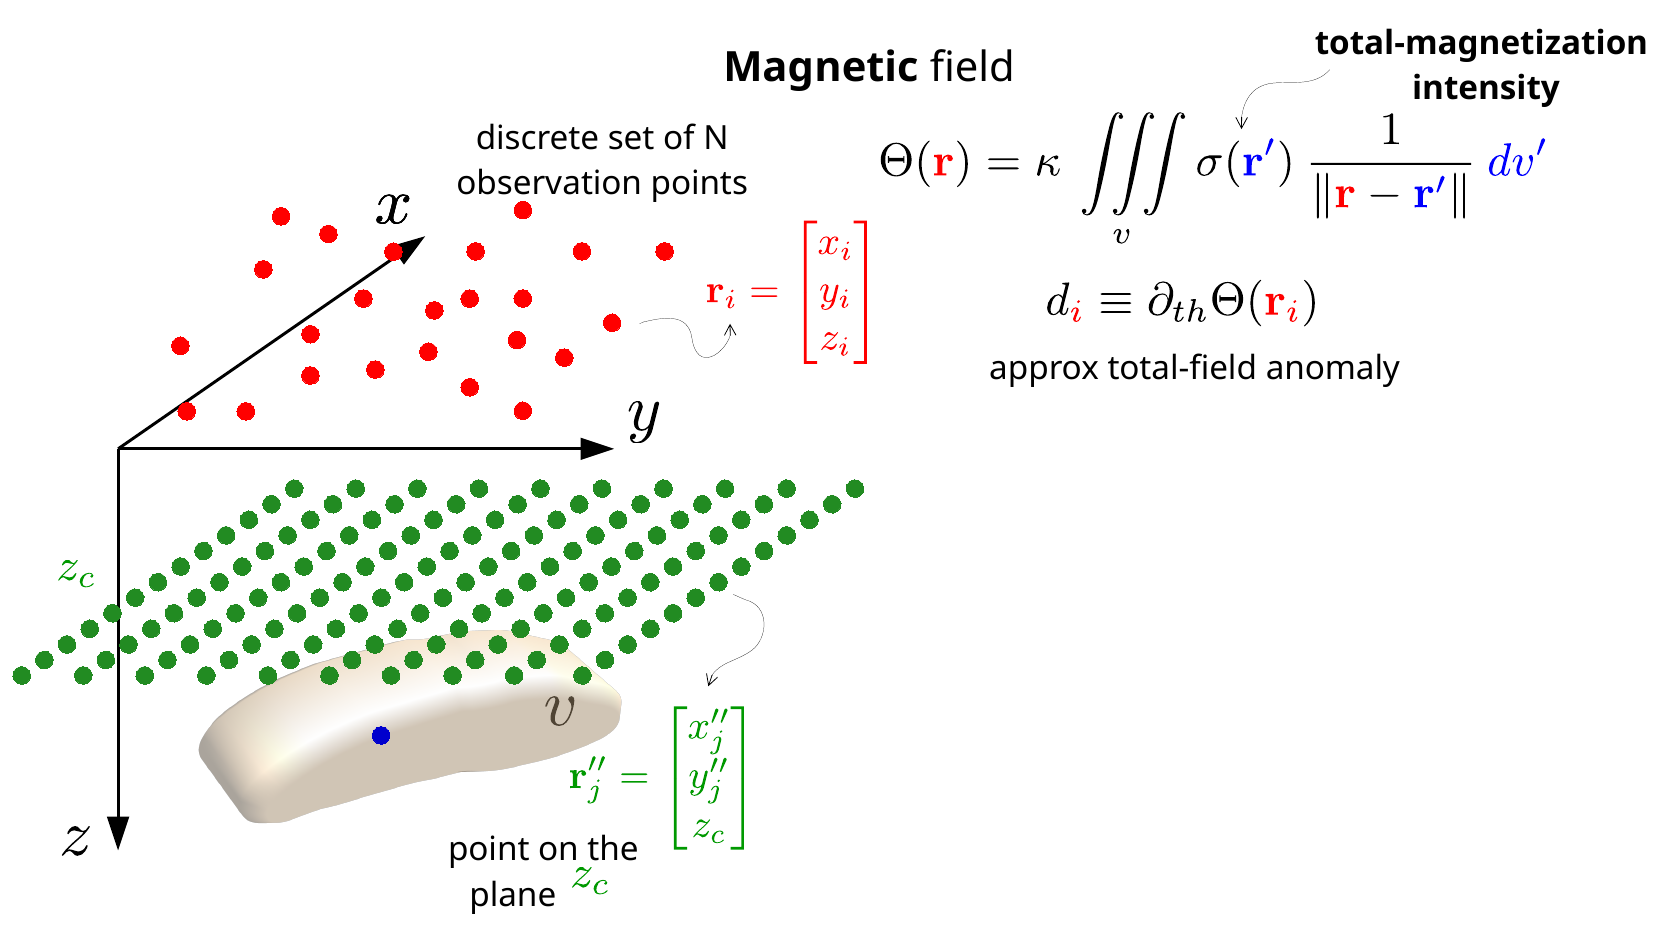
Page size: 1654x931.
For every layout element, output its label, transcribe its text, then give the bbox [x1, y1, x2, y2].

picture [704, 112, 1547, 366]
text_box [456, 573, 475, 592]
text_box [709, 526, 728, 545]
text_box [686, 542, 705, 560]
text_box [602, 557, 621, 576]
text_box [596, 651, 614, 669]
text_box [555, 348, 574, 367]
text_box [655, 242, 674, 261]
text_box [242, 635, 261, 654]
text_box [103, 604, 122, 623]
text_box [35, 651, 54, 669]
text_box [384, 242, 403, 261]
text_box [417, 557, 436, 576]
text_box [74, 666, 93, 685]
text_box [327, 619, 345, 638]
text_box [278, 526, 297, 545]
text_box [404, 651, 423, 669]
text_box [135, 666, 154, 685]
text_box [210, 573, 229, 592]
text_box [317, 542, 336, 560]
text_box [181, 635, 199, 654]
text_box [254, 260, 273, 279]
text_box [513, 289, 532, 308]
text_box [479, 557, 498, 576]
text_box [846, 479, 864, 498]
text_box [648, 526, 666, 545]
text_box [343, 651, 361, 669]
text_box [755, 542, 773, 560]
text_box [550, 635, 569, 654]
text_box [12, 666, 31, 685]
picture [626, 401, 662, 443]
text_box [142, 619, 161, 638]
text_box [365, 635, 384, 654]
text_box [514, 201, 532, 219]
text_box approx total-field anomaly [974, 336, 1396, 388]
text_box [466, 651, 485, 669]
picture [56, 560, 95, 588]
text_box [693, 495, 712, 514]
text_box [434, 588, 452, 607]
text_box [508, 331, 526, 349]
text_box [301, 510, 320, 529]
text_box [502, 542, 520, 560]
text_box [408, 479, 427, 498]
text_box [126, 588, 145, 607]
text_box [511, 619, 530, 638]
text_box [354, 289, 373, 308]
text_box [547, 510, 566, 529]
text_box [226, 604, 245, 623]
text_box [233, 557, 252, 576]
text_box [823, 495, 842, 514]
text_box [256, 542, 274, 560]
text_box [732, 557, 751, 576]
text_box [419, 342, 438, 361]
text_box [447, 495, 466, 514]
text_box [425, 301, 444, 320]
text_box [631, 495, 650, 514]
text_box [470, 479, 488, 498]
text_box [259, 666, 277, 685]
text_box [319, 225, 338, 243]
text_box [570, 495, 589, 514]
text_box [80, 619, 99, 638]
text_box [149, 573, 167, 592]
text_box [165, 604, 183, 623]
picture [59, 826, 93, 856]
text_box [664, 604, 682, 623]
text_box [97, 651, 115, 669]
text_box [346, 479, 365, 498]
text_box [609, 510, 627, 529]
text_box [171, 557, 190, 576]
text_box [732, 510, 751, 529]
text_box [304, 635, 323, 654]
text_box [385, 495, 404, 514]
text_box [618, 635, 637, 654]
text_box [618, 588, 637, 607]
text_box [670, 510, 689, 529]
text_box [382, 666, 400, 685]
text_box [294, 557, 313, 576]
text_box [395, 573, 413, 592]
text_box [265, 619, 284, 638]
text_box [310, 588, 329, 607]
text_box Magnetic field [708, 29, 1071, 91]
text_box [573, 619, 592, 638]
text_box [349, 604, 368, 623]
text_box [272, 207, 290, 226]
text_box [440, 542, 459, 560]
text_box [366, 360, 385, 379]
text_box [541, 557, 559, 576]
text_box point on the plane [419, 817, 668, 916]
text_box [372, 588, 391, 607]
text_box [333, 573, 352, 592]
text_box [557, 588, 575, 607]
text_box [460, 378, 479, 397]
text_box [443, 666, 462, 685]
text_box [518, 573, 537, 592]
text_box [272, 573, 290, 592]
text_box [514, 401, 532, 420]
picture [1043, 278, 1322, 329]
text_box [177, 402, 196, 421]
text_box [262, 495, 281, 514]
text_box [388, 619, 407, 638]
text_box [363, 510, 381, 529]
text_box [249, 588, 268, 607]
text_box [58, 635, 76, 654]
text_box [171, 336, 190, 355]
text_box [460, 289, 479, 308]
picture [567, 704, 759, 852]
text_box [800, 510, 819, 529]
text_box [777, 526, 796, 545]
text_box [324, 495, 342, 514]
text_box [603, 313, 621, 332]
text_box [427, 635, 446, 654]
text_box discrete set of N observation points [413, 106, 792, 195]
text_box [281, 651, 300, 669]
text_box [158, 651, 177, 669]
text_box [593, 479, 611, 498]
text_box [424, 510, 443, 529]
text_box [236, 402, 255, 421]
text_box [320, 666, 339, 685]
text_box [411, 604, 430, 623]
text_box [586, 526, 605, 545]
text_box [486, 510, 504, 529]
text_box [301, 325, 320, 344]
text_box [220, 651, 238, 669]
text_box [716, 479, 734, 498]
text_box [379, 542, 397, 560]
text_box [664, 557, 682, 576]
text_box [531, 479, 550, 498]
text_box [573, 242, 591, 261]
text_box [579, 573, 598, 592]
text_box [288, 604, 306, 623]
text_box [534, 604, 553, 623]
text_box [472, 604, 491, 623]
picture [374, 194, 413, 224]
text_box [641, 573, 660, 592]
text_box [217, 526, 235, 545]
text_box [463, 526, 482, 545]
text_box [488, 635, 507, 654]
text_box [654, 479, 673, 498]
text_box [194, 542, 213, 560]
text_box [573, 666, 592, 685]
text_box [641, 619, 660, 638]
text_box [755, 495, 773, 514]
text_box [372, 726, 390, 745]
text_box [595, 604, 614, 623]
text_box [527, 651, 546, 669]
text_box [777, 479, 796, 498]
text_box [301, 366, 320, 385]
text_box [119, 635, 138, 654]
text_box [563, 542, 582, 560]
text_box [508, 495, 527, 514]
text_box [525, 526, 543, 545]
text_box [495, 588, 514, 607]
text_box [505, 666, 523, 685]
text_box [625, 542, 644, 560]
text_box [240, 510, 258, 529]
text_box [401, 526, 420, 545]
text_box [340, 526, 359, 545]
text_box total-magnetization intensity [1300, 11, 1636, 107]
text_box [197, 666, 216, 685]
text_box [709, 573, 728, 592]
text_box [285, 479, 304, 498]
text_box [450, 619, 468, 638]
text_box [466, 242, 485, 261]
picture [570, 867, 609, 895]
text_box [686, 588, 705, 607]
text_box [203, 619, 222, 638]
text_box [187, 588, 206, 607]
text_box [356, 557, 375, 576]
